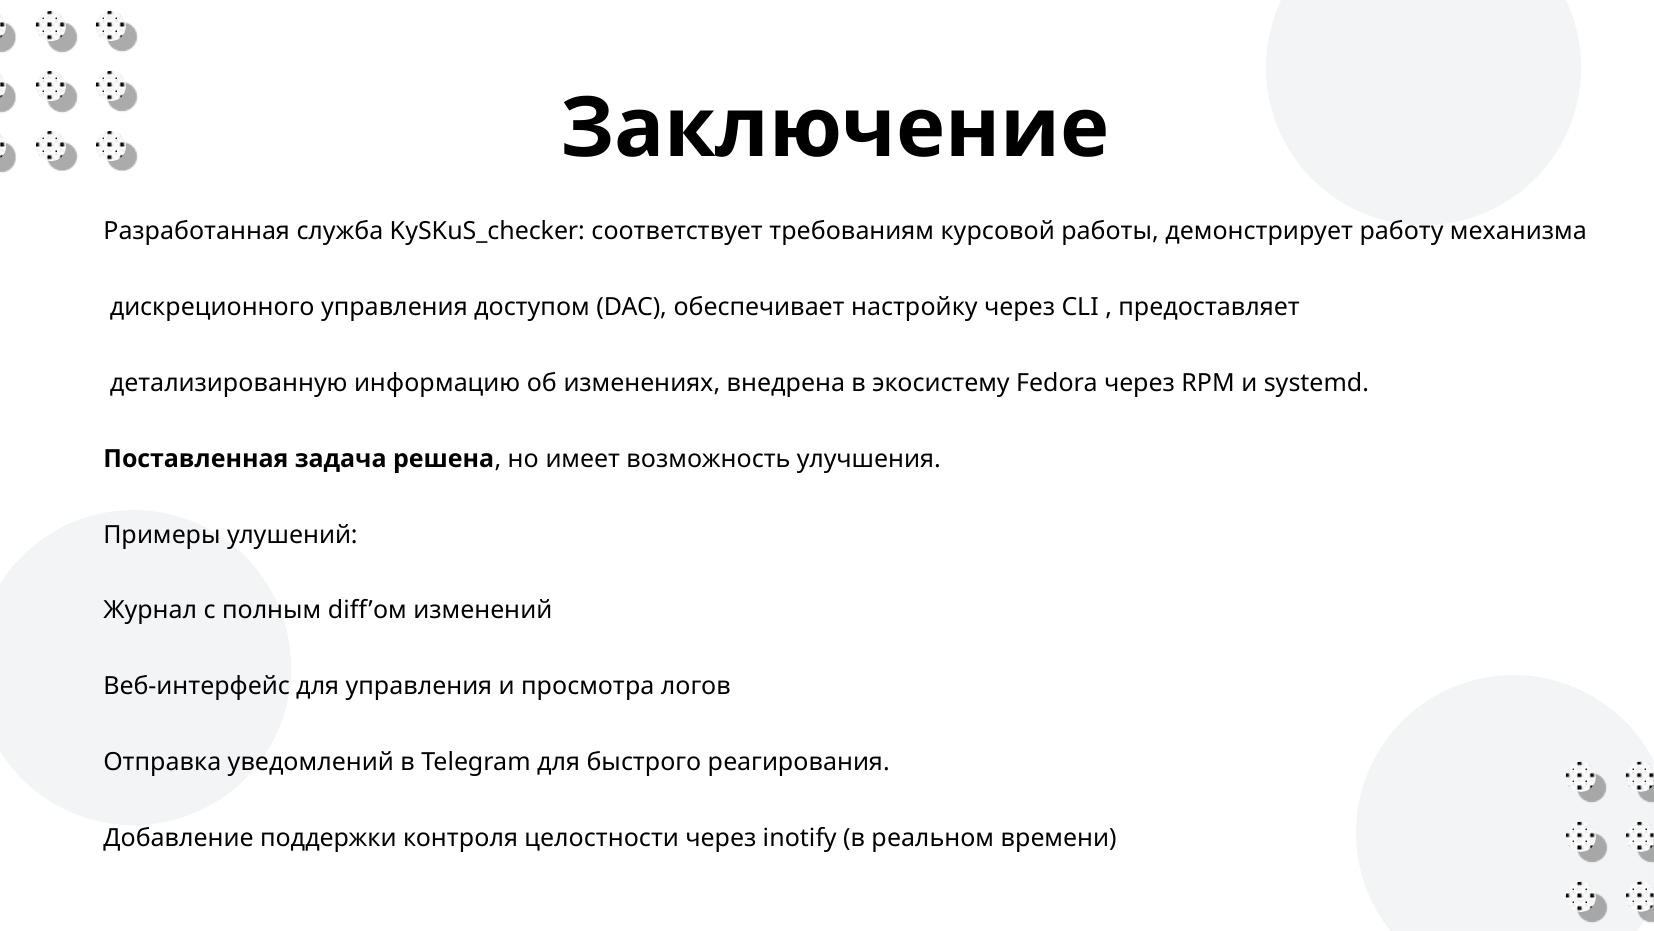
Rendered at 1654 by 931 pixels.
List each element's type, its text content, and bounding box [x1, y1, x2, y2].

picture [1625, 881, 1654, 912]
picture [95, 130, 127, 162]
text_box Разработанная служба KySKuS_checker: соответствует требованиям курсовой работы, демонстрирует работу механизма дискреционного управления доступом (DAC), обеспечивает настройку через CLI , предоставляет детализированную информацию об изменениях, внедрена в экосистему Fedora через RPM и systemd. Поставленная задача решена, но имеет возможность улучшения. Примеры улушений: Журнал с полным diff’ом изменений Веб-интерфейс для управления и просмотра логов Отправка уведомлений в Telegram для быстрого реагирования. Добавление поддержки контроля целостности через inotify (в реальном времени) [88, 188, 1625, 931]
picture [35, 11, 66, 42]
picture [95, 10, 126, 41]
picture [0, 133, 7, 159]
picture [0, 74, 6, 99]
picture [35, 130, 67, 162]
picture [1625, 821, 1654, 852]
picture [35, 70, 66, 102]
picture [0, 14, 6, 39]
text_box Заключение [324, 60, 1346, 189]
picture [95, 70, 126, 101]
picture [1625, 761, 1654, 792]
